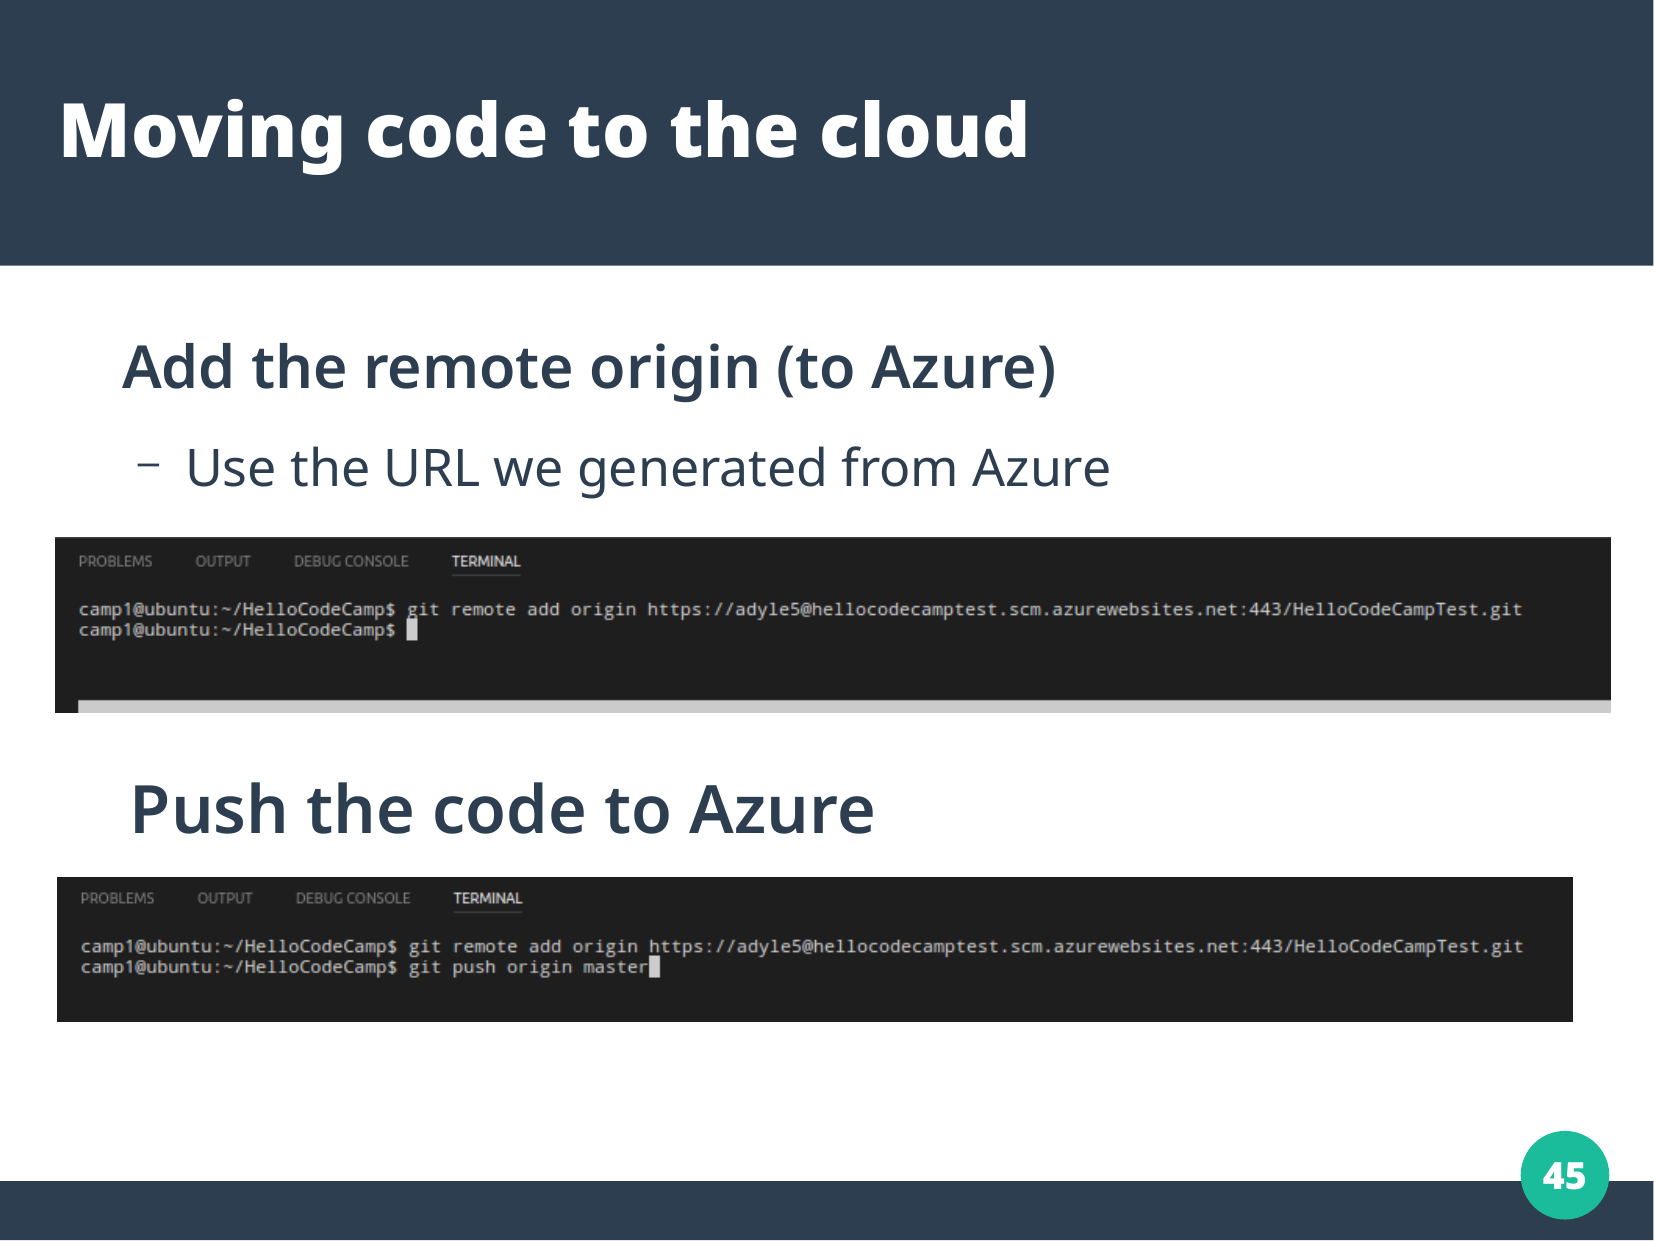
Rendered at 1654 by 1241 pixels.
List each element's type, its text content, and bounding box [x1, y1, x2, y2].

list Push the code to Azure [59, 761, 1625, 939]
picture [55, 537, 1611, 713]
list Add the remote origin (to Azure) Use the URL we generated from Azure [59, 324, 1625, 502]
title Moving code to the cloud [59, 49, 1595, 207]
picture [57, 877, 1573, 1022]
